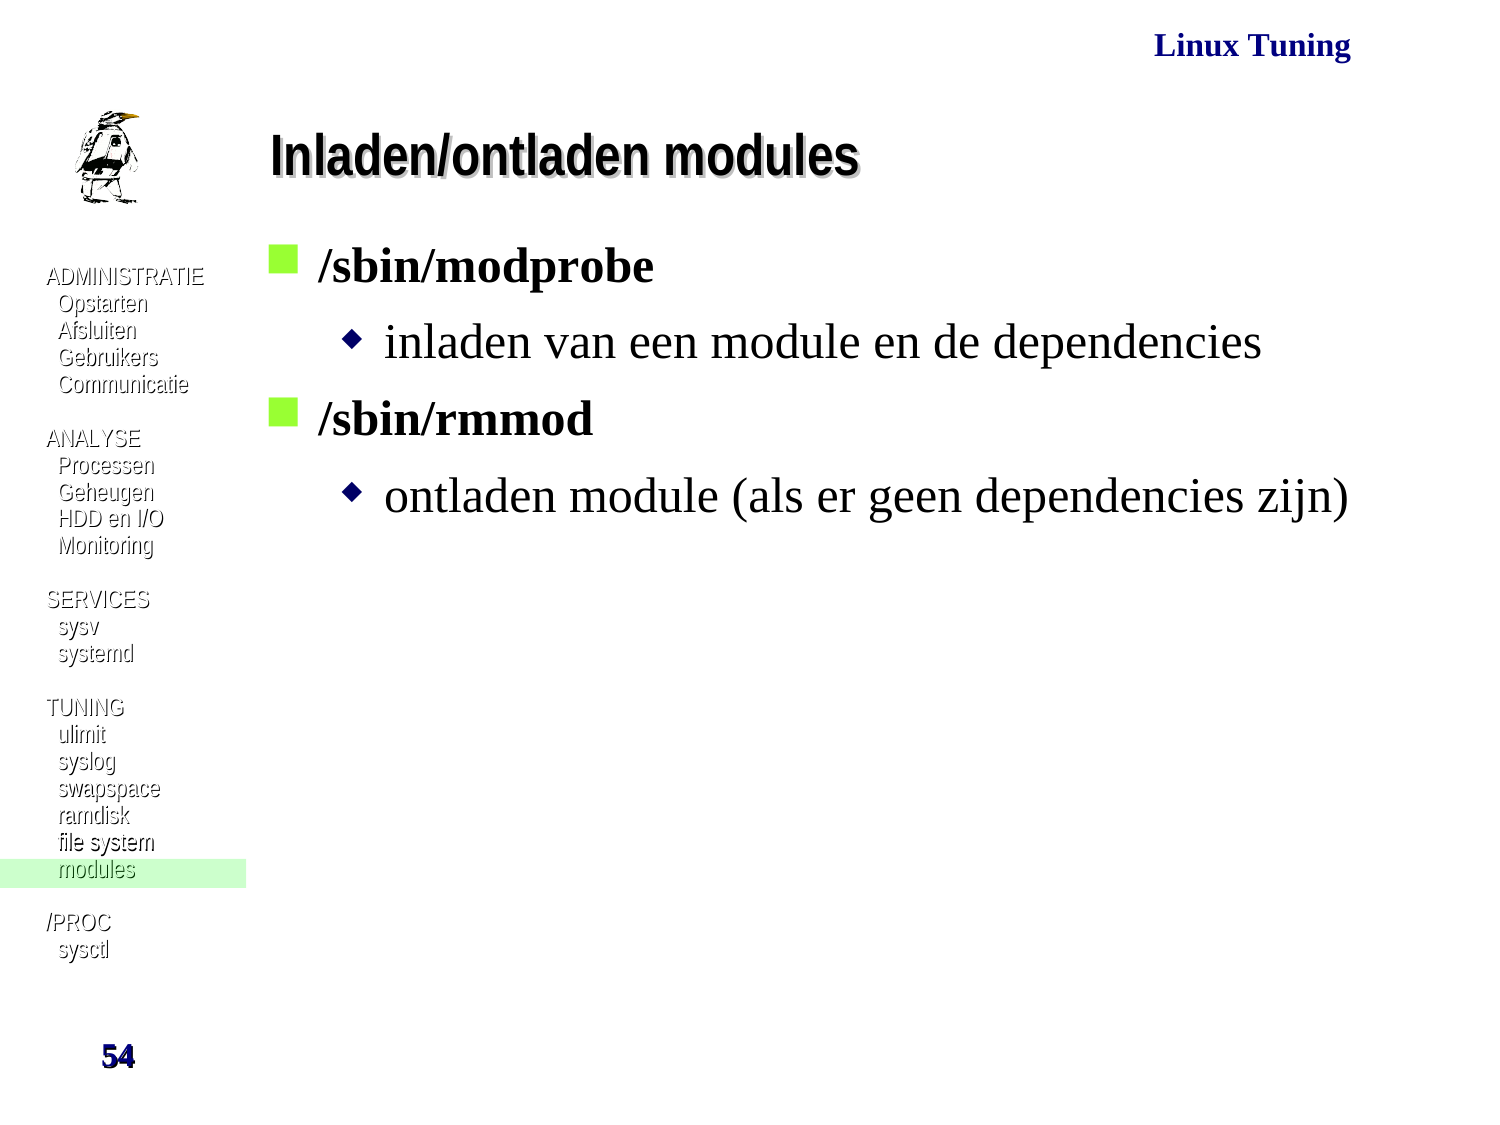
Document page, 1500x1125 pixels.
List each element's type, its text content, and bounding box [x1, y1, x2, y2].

list /sbin/modprobe inladen van een module en de dependencies /sbin/rmmod ontladen module (als er geen dependencies zijn) [264, 229, 1486, 882]
picture [57, 105, 143, 206]
title Inladen/ontladen modules [270, 41, 1500, 250]
text_box [0, 858, 247, 888]
